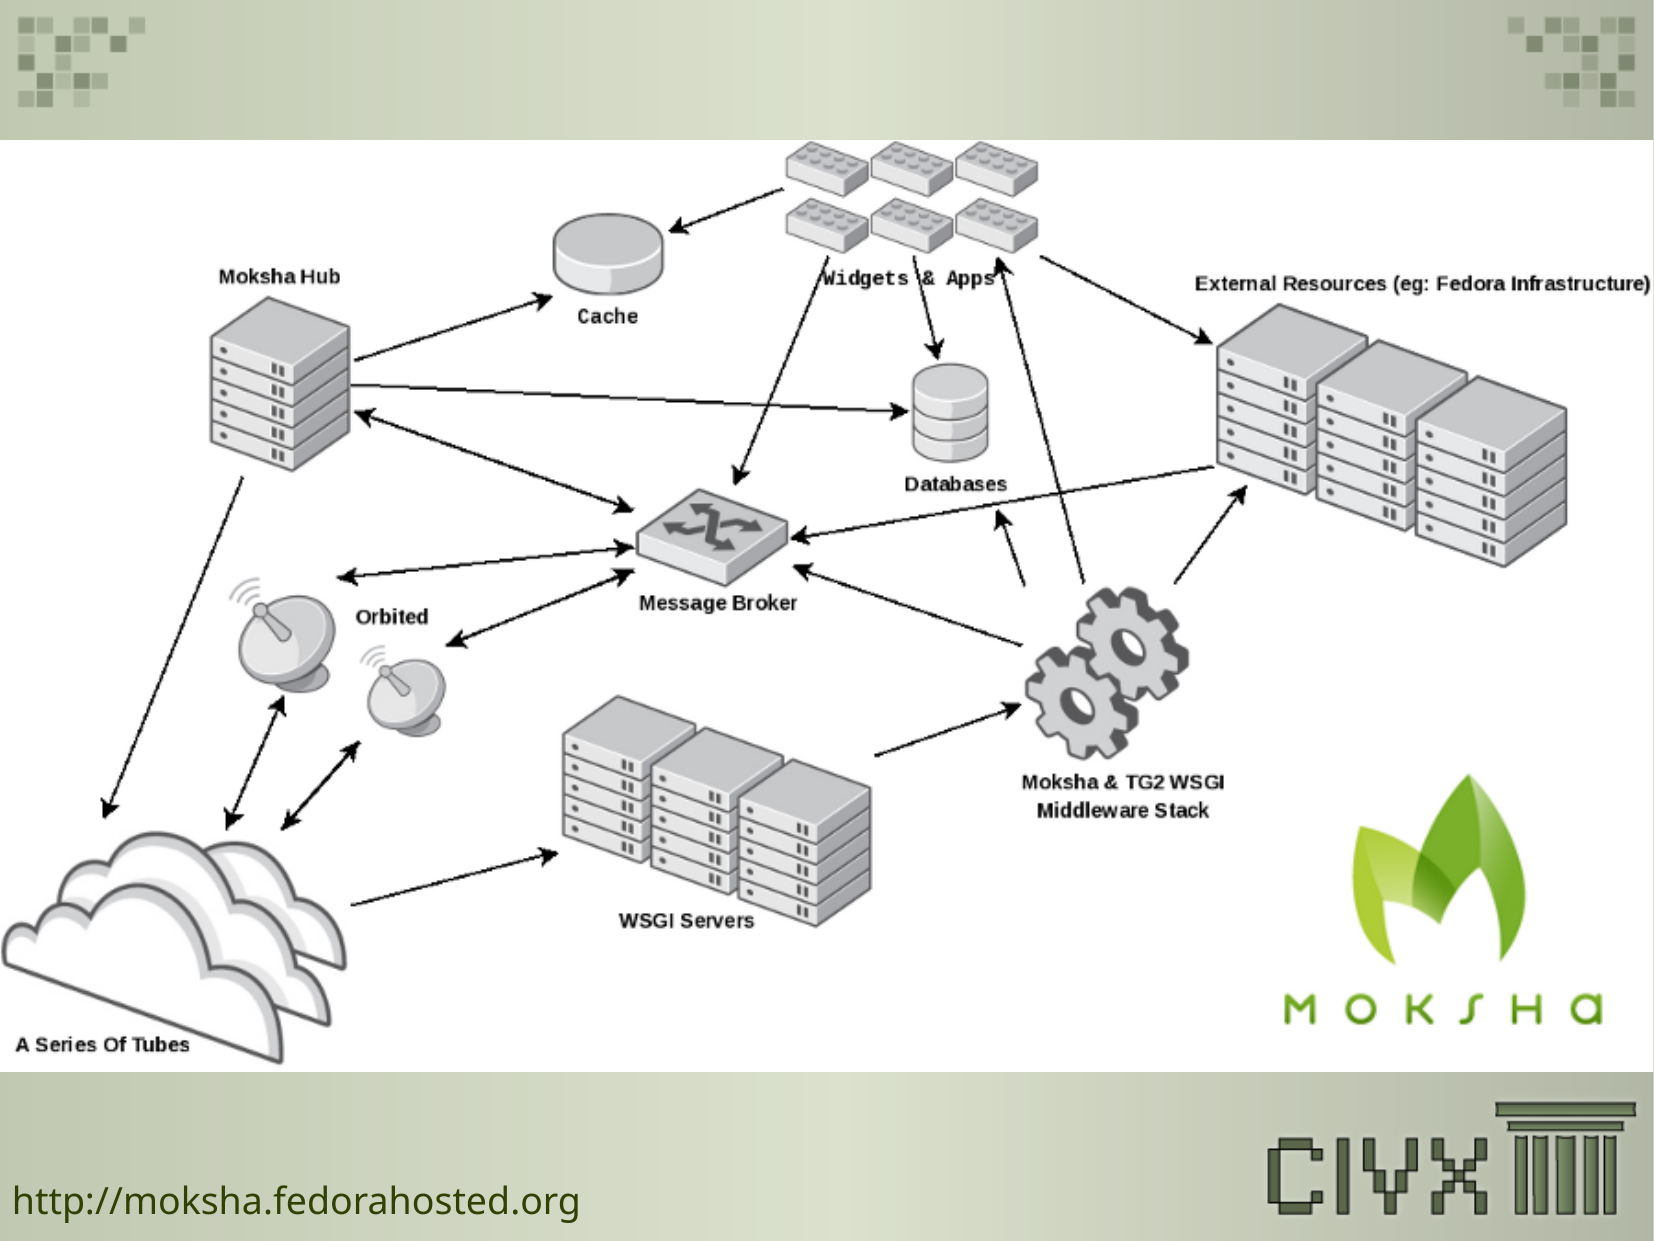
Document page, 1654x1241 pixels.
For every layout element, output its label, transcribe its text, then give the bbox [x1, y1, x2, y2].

text_box [262, 1072, 1654, 1241]
picture [0, 0, 1654, 1241]
title http://moksha.fedorahosted.org [11, 1162, 1501, 1238]
